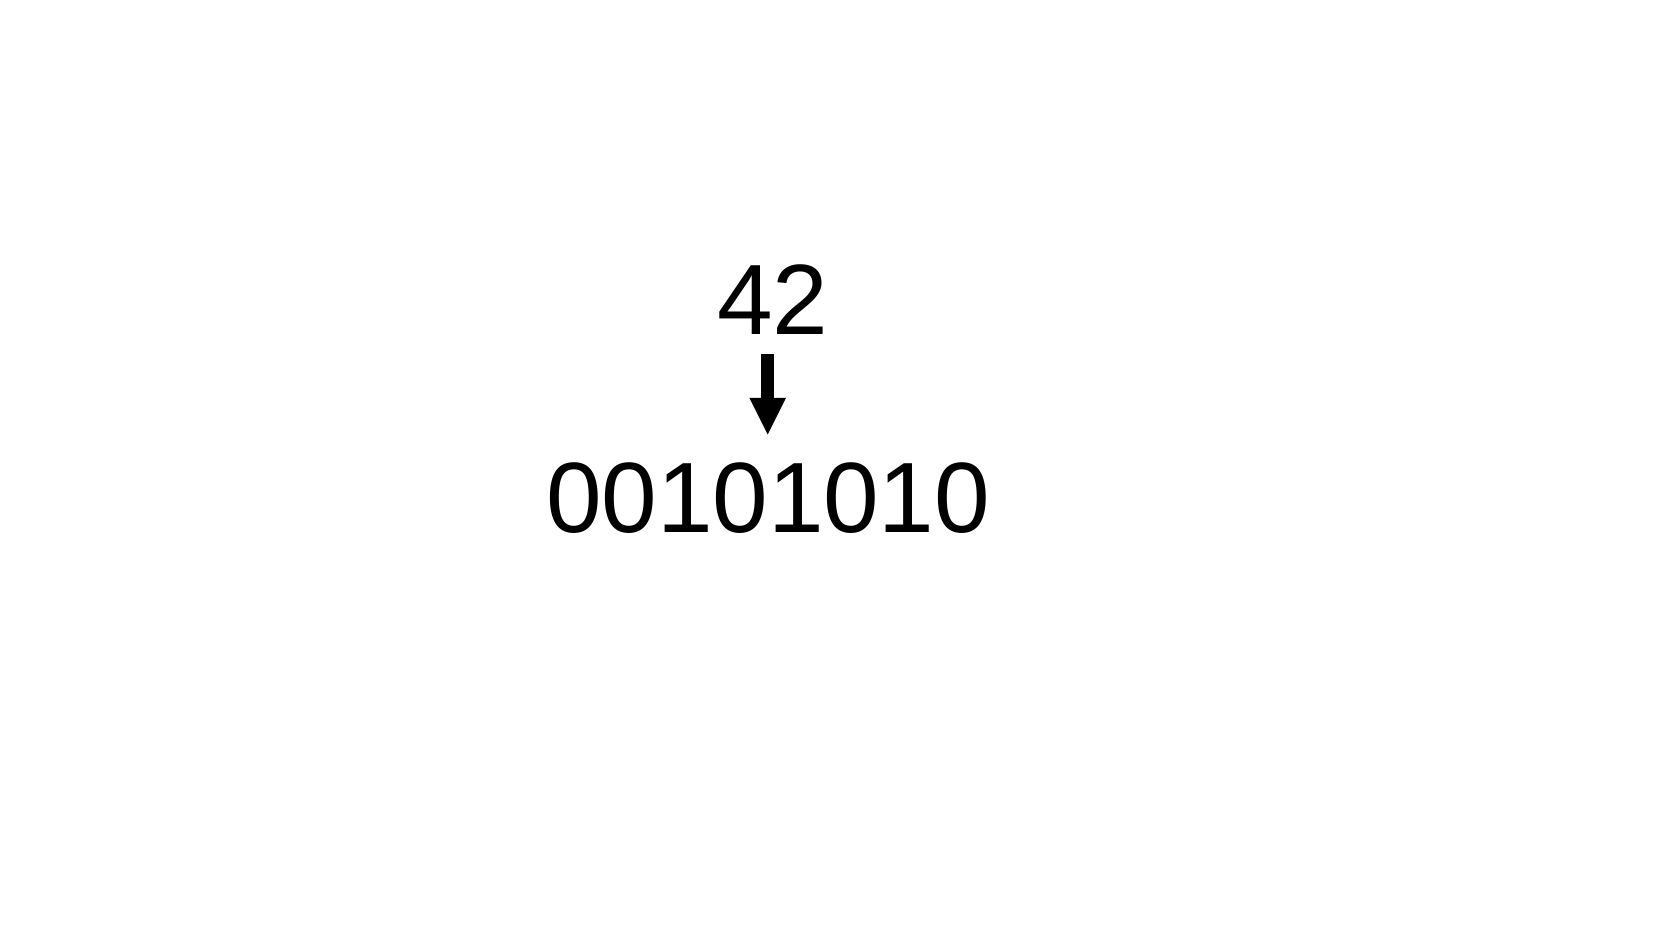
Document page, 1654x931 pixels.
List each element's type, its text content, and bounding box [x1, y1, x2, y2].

text_box 00101010 [531, 434, 1006, 562]
text_box 42 [702, 236, 844, 363]
